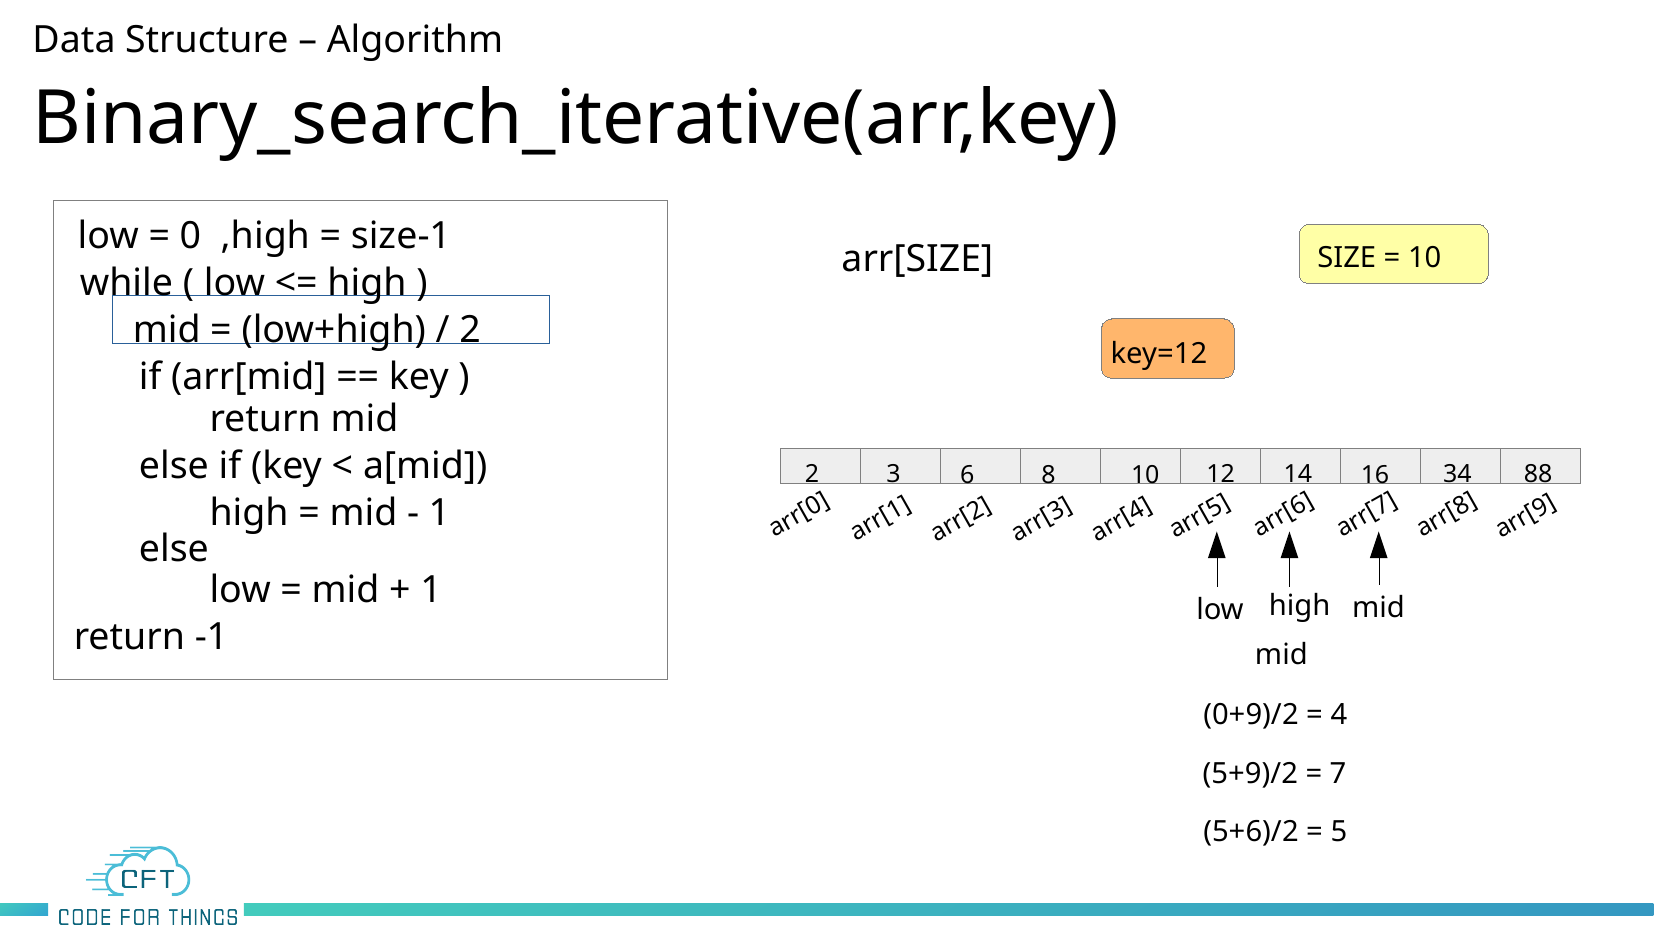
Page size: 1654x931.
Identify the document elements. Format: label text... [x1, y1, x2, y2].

text_box [1331, 448, 1428, 484]
text_box 12 [1191, 448, 1254, 493]
text_box arr[6] [1232, 484, 1362, 562]
text_box [1299, 224, 1489, 284]
text_box arr[0] [744, 484, 857, 558]
text_box arr[5] [1151, 484, 1267, 556]
text_box low [1181, 580, 1276, 630]
text_box high [1254, 576, 1353, 626]
text_box arr[9] [1471, 456, 1602, 560]
text_box [53, 200, 668, 680]
text_box arr[3] [986, 491, 1104, 568]
text_box low = 0 ,high = size-1 [53, 200, 609, 260]
text_box return -1 [59, 602, 290, 662]
text_box 3 [871, 448, 925, 493]
text_box 14 [1269, 448, 1331, 500]
text_box arr[4] [1074, 492, 1179, 562]
text_box (0+9)/2 = 4 [1181, 685, 1395, 745]
text_box arr[8] [1399, 484, 1503, 559]
text_box high = mid - 1 [194, 478, 621, 537]
text_box [1254, 448, 1269, 484]
text_box arr[1] [826, 485, 935, 562]
picture [59, 846, 237, 925]
text_box [1491, 448, 1509, 484]
text_box (5+9)/2 = 7 [1180, 744, 1394, 804]
text_box mid [1337, 578, 1428, 636]
text_box 88 [1509, 448, 1571, 500]
title Data Structure – Algorithm Binary_search_iterative(arr,key) [32, 0, 1595, 199]
text_box if (arr[mid] == key ) [124, 342, 550, 401]
text_box 10 [1116, 449, 1181, 494]
text_box 16 [1346, 449, 1420, 501]
text_box [925, 448, 1191, 484]
text_box return mid [194, 383, 443, 443]
text_box mid = (low+high) / 2 [118, 295, 603, 354]
text_box low = mid + 1 [194, 555, 621, 614]
text_box key=12 [1095, 324, 1241, 409]
text_box [1571, 448, 1581, 461]
text_box arr[2] [906, 488, 1016, 563]
text_box else if (key < a[mid]) [124, 431, 621, 490]
text_box 8 [1026, 449, 1089, 494]
text_box [780, 448, 790, 484]
text_box 2 [790, 448, 844, 493]
text_box arr[SIZE] [826, 224, 1040, 291]
text_box mid [1240, 626, 1335, 685]
text_box [844, 448, 871, 484]
text_box [1102, 318, 1233, 324]
text_box 6 [945, 449, 1007, 494]
text_box while ( low <= high ) [64, 260, 514, 307]
text_box (5+6)/2 = 5 [1181, 803, 1395, 862]
text_box SIZE = 10 [1302, 228, 1483, 278]
text_box 34 [1428, 448, 1491, 500]
text_box arr[7] [1318, 498, 1428, 562]
text_box else [124, 513, 243, 573]
